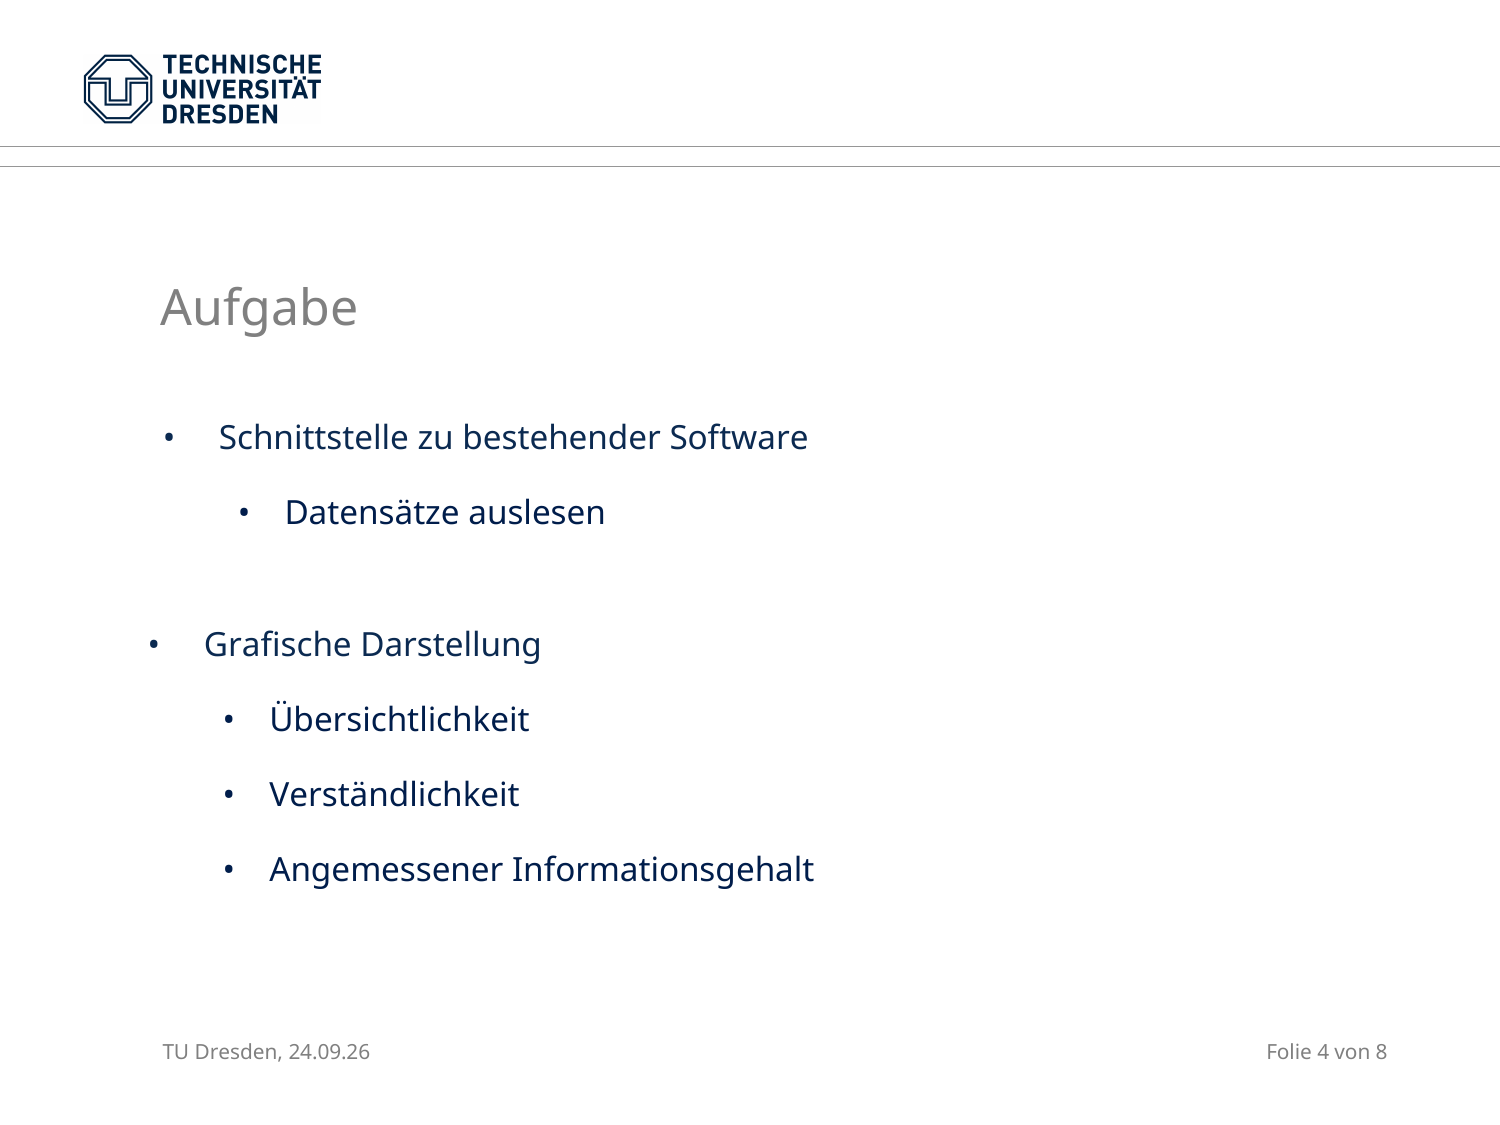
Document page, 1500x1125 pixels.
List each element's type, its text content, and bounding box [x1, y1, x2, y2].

list Schnittstelle zu bestehender Software Datensätze auslesen [162, 383, 1388, 568]
picture [83, 54, 321, 124]
list Grafische Darstellung Übersichtlichkeit Verständlichkeit Angemessener Informationsgehalt [147, 590, 1373, 886]
title Aufgabe [160, 238, 1392, 374]
